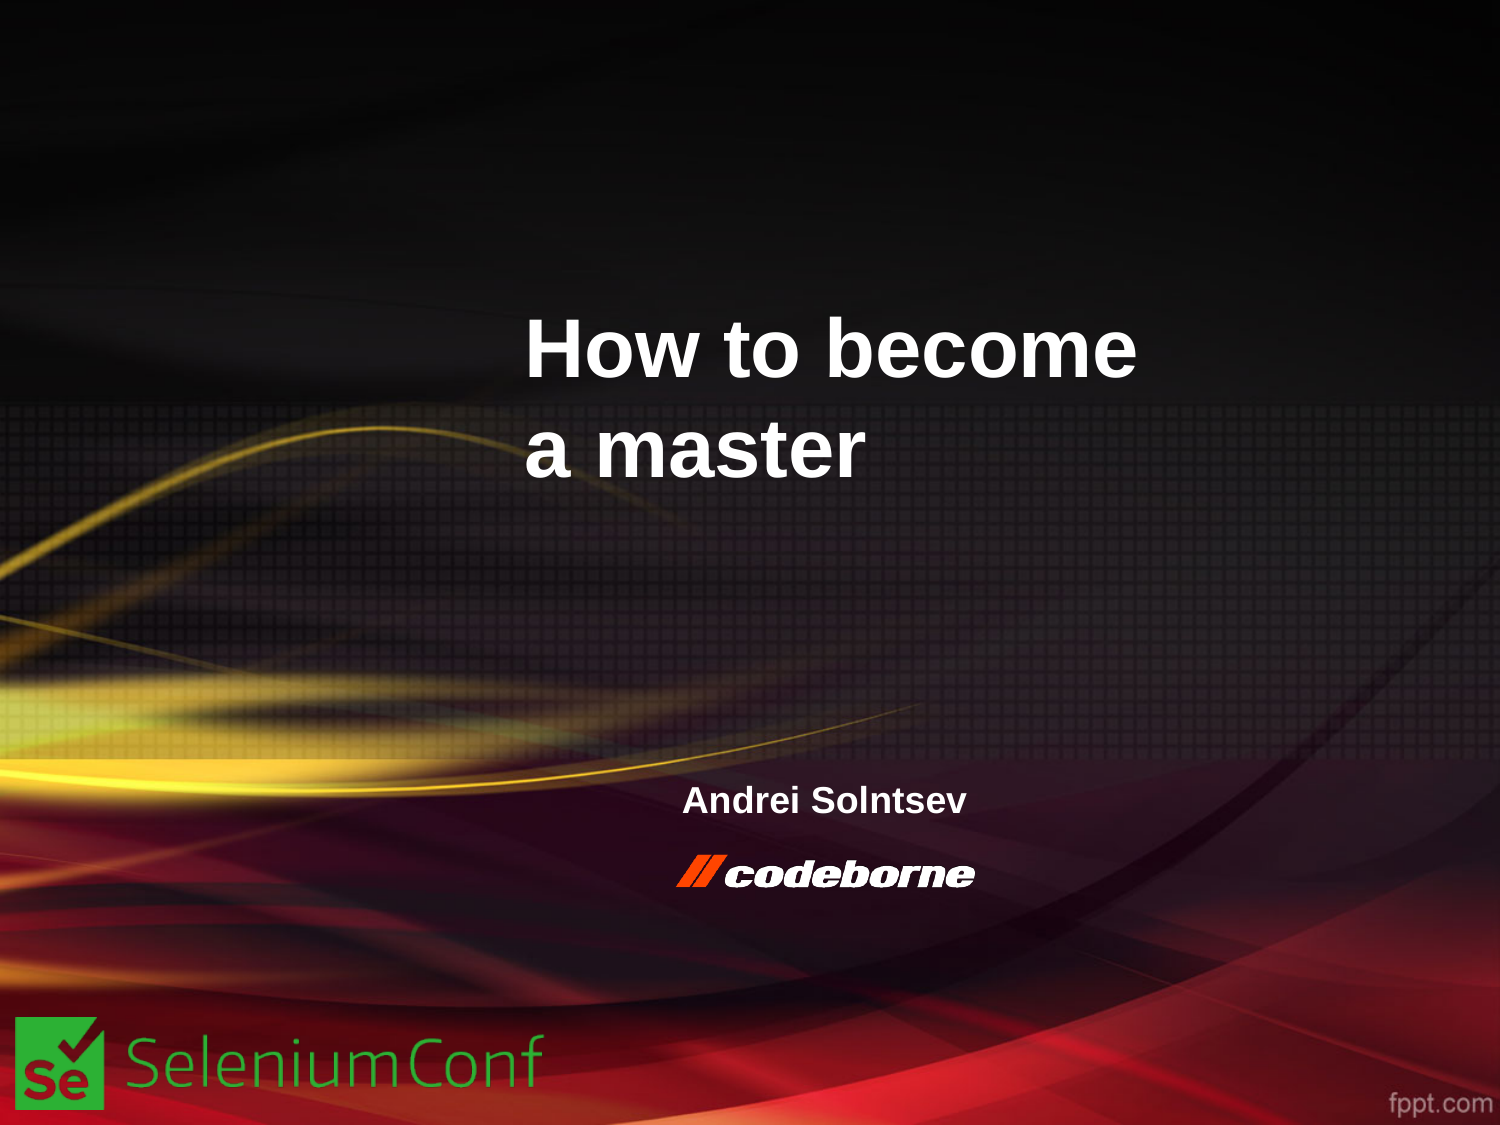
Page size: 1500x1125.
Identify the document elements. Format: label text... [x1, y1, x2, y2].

title How to become a master [510, 202, 1441, 587]
picture [0, 0, 1500, 1125]
text_box Andrei Solntsev [631, 757, 1152, 840]
